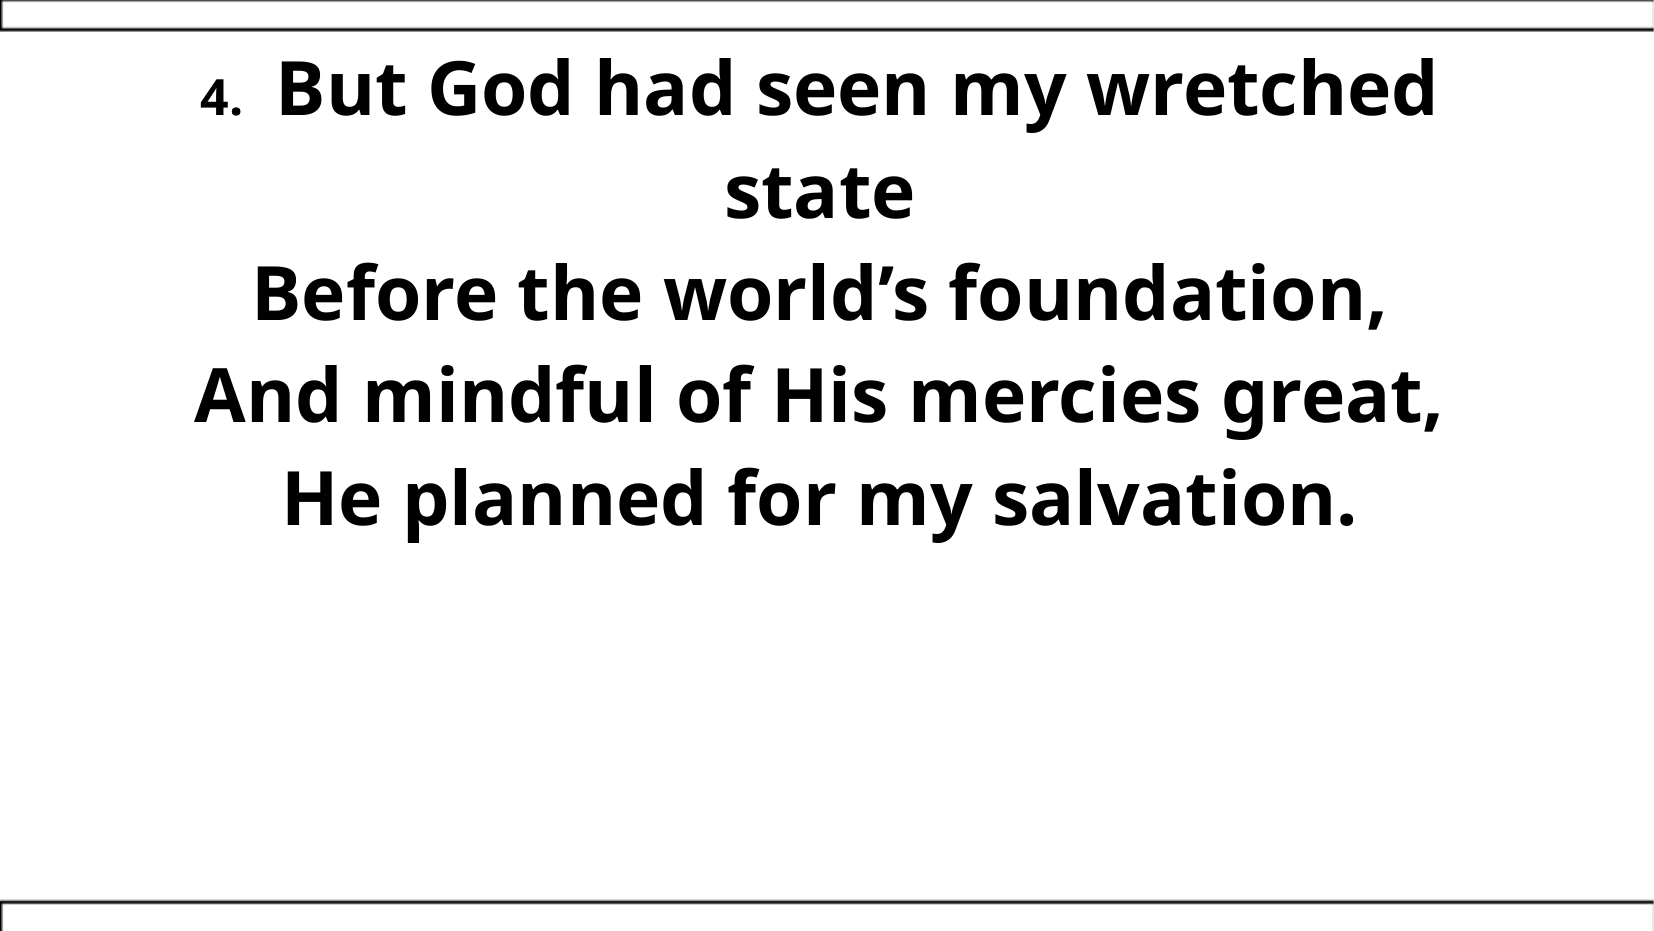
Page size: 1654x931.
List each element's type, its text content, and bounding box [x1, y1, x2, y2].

picture [0, 0, 1654, 931]
text_box 4. But God had seen my wretched state Before the world’s foundation, And mindful of His mercies great, He planned for my salvation. [107, 28, 1533, 443]
